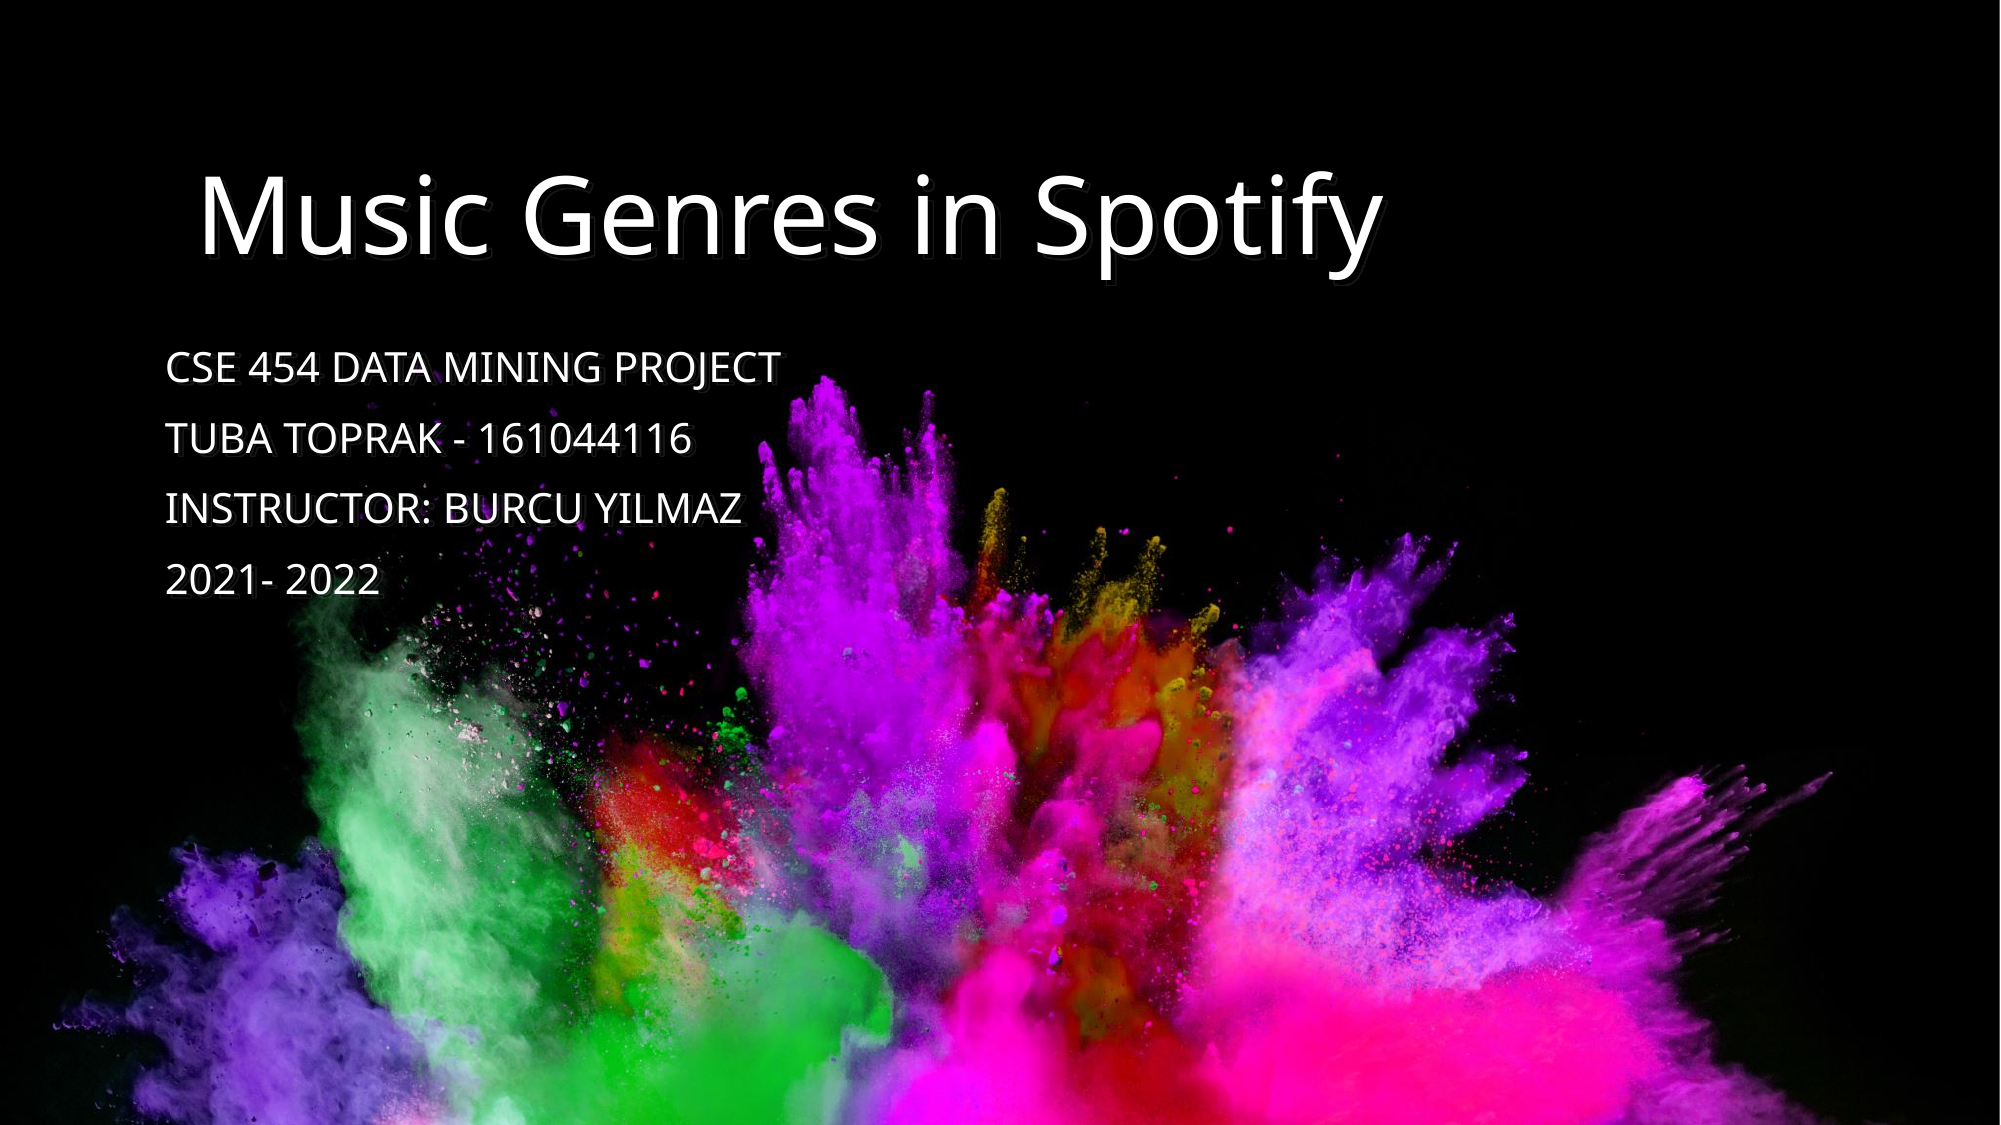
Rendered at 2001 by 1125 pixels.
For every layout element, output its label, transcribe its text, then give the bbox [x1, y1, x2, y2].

title Music Genres in Spotify [180, 53, 1828, 284]
picture [0, 0, 2000, 1125]
subtitle CSE 454 DATA MINING PROJECT TUBA TOPRAK - 161044116 Instructor: BURCU YILMAZ 2021- 2022 [149, 333, 1800, 641]
